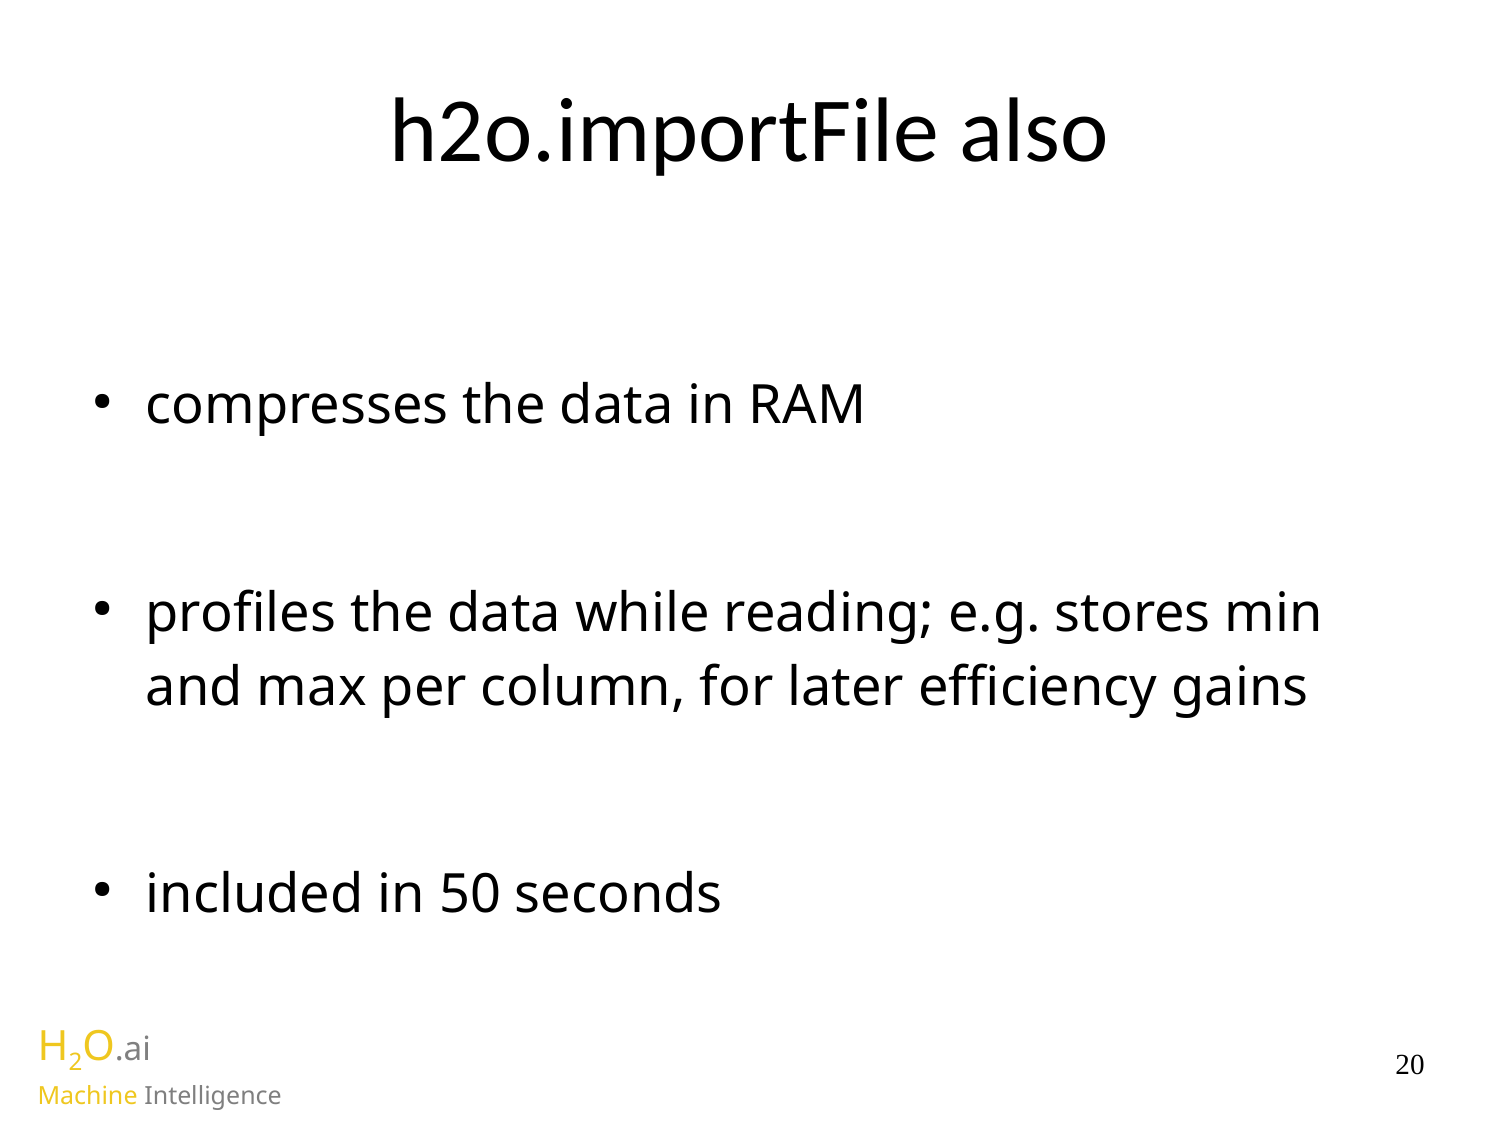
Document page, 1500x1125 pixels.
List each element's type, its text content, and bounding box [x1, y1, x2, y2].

list compresses the data in RAM profiles the data while reading; e.g. stores min and max per column, for later efficiency gains included in 50 seconds [75, 262, 1425, 931]
title h2o.importFile also [75, 15, 1425, 262]
